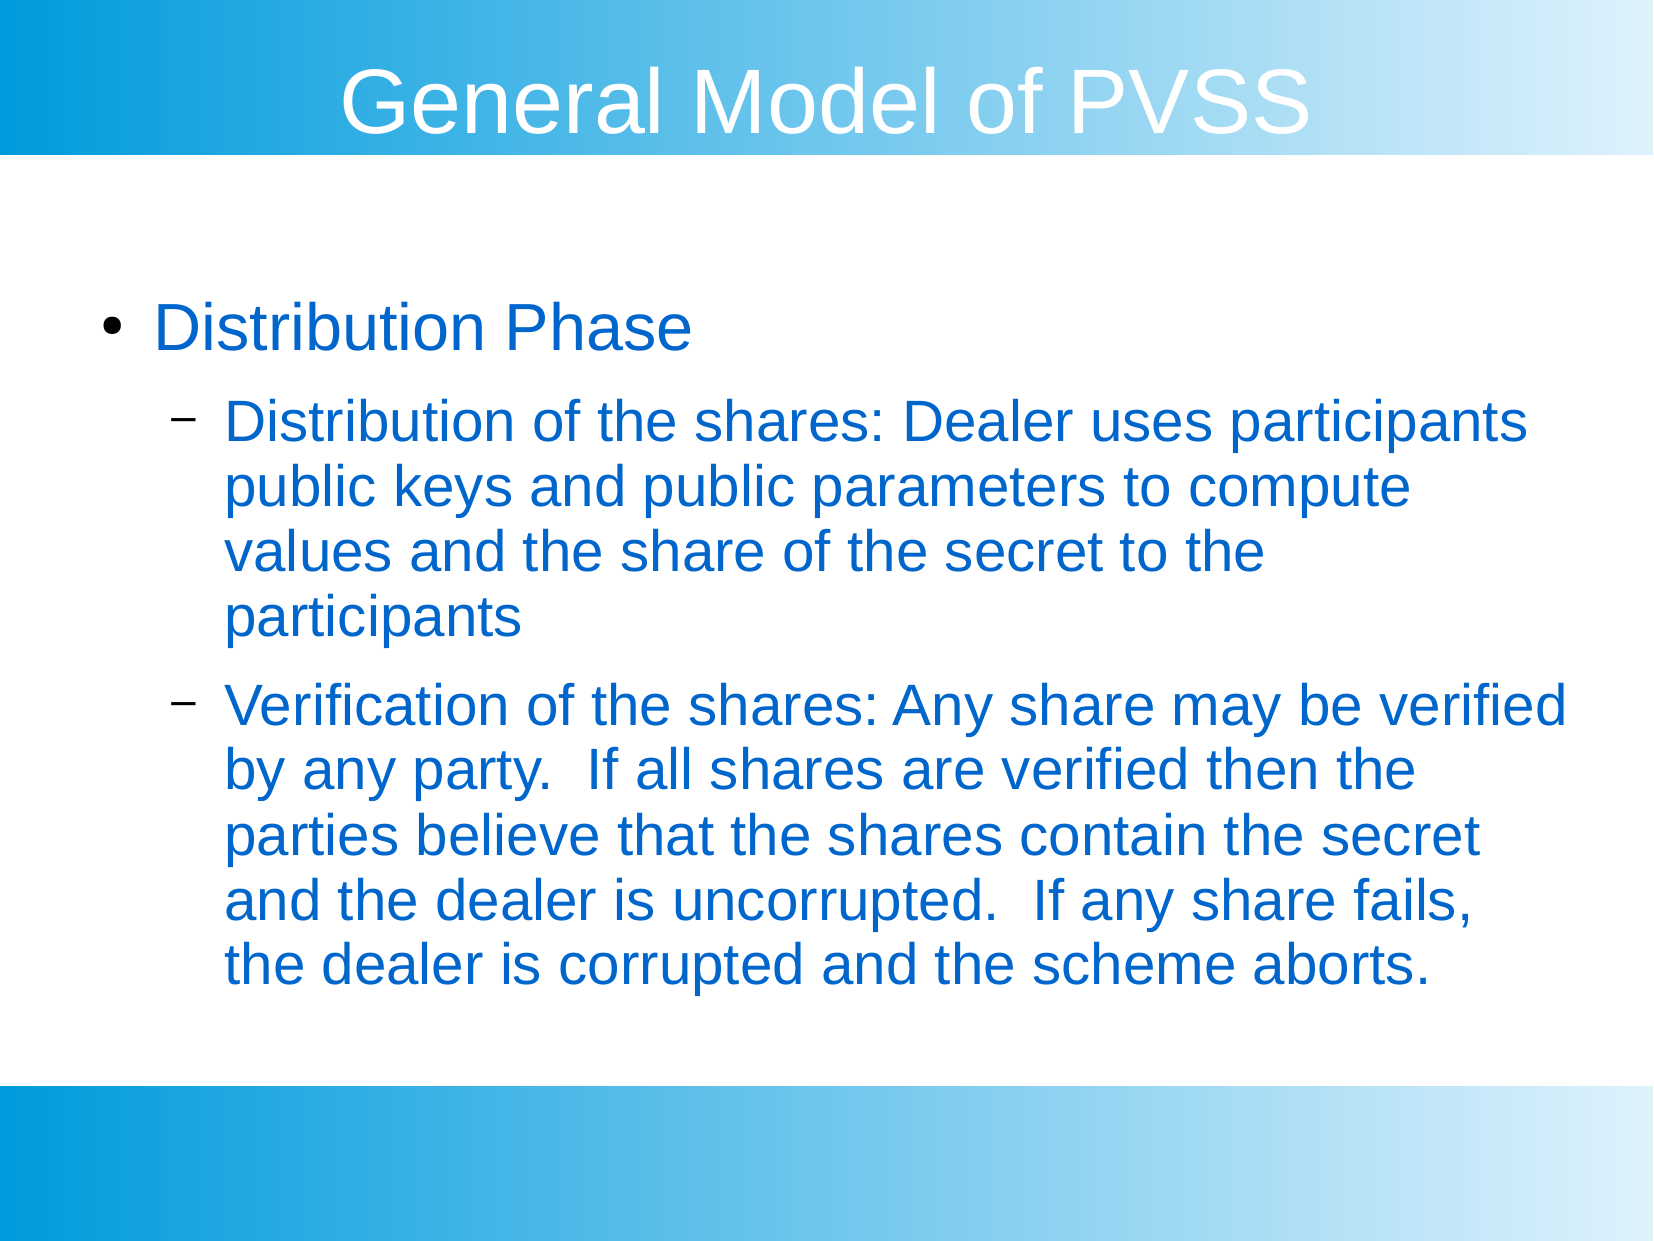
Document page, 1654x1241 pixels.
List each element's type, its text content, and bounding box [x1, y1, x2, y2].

list Distribution Phase Distribution of the shares: Dealer uses participants public keys and public parameters to compute values and the share of the secret to the participants Verification of the shares: Any share may be verified by any party. If all shares are verified then the parties believe that the shares contain the secret and the dealer is uncorrupted. If any share fails, the dealer is corrupted and the scheme aborts. [82, 290, 1571, 1010]
title General Model of PVSS [82, 49, 1571, 155]
